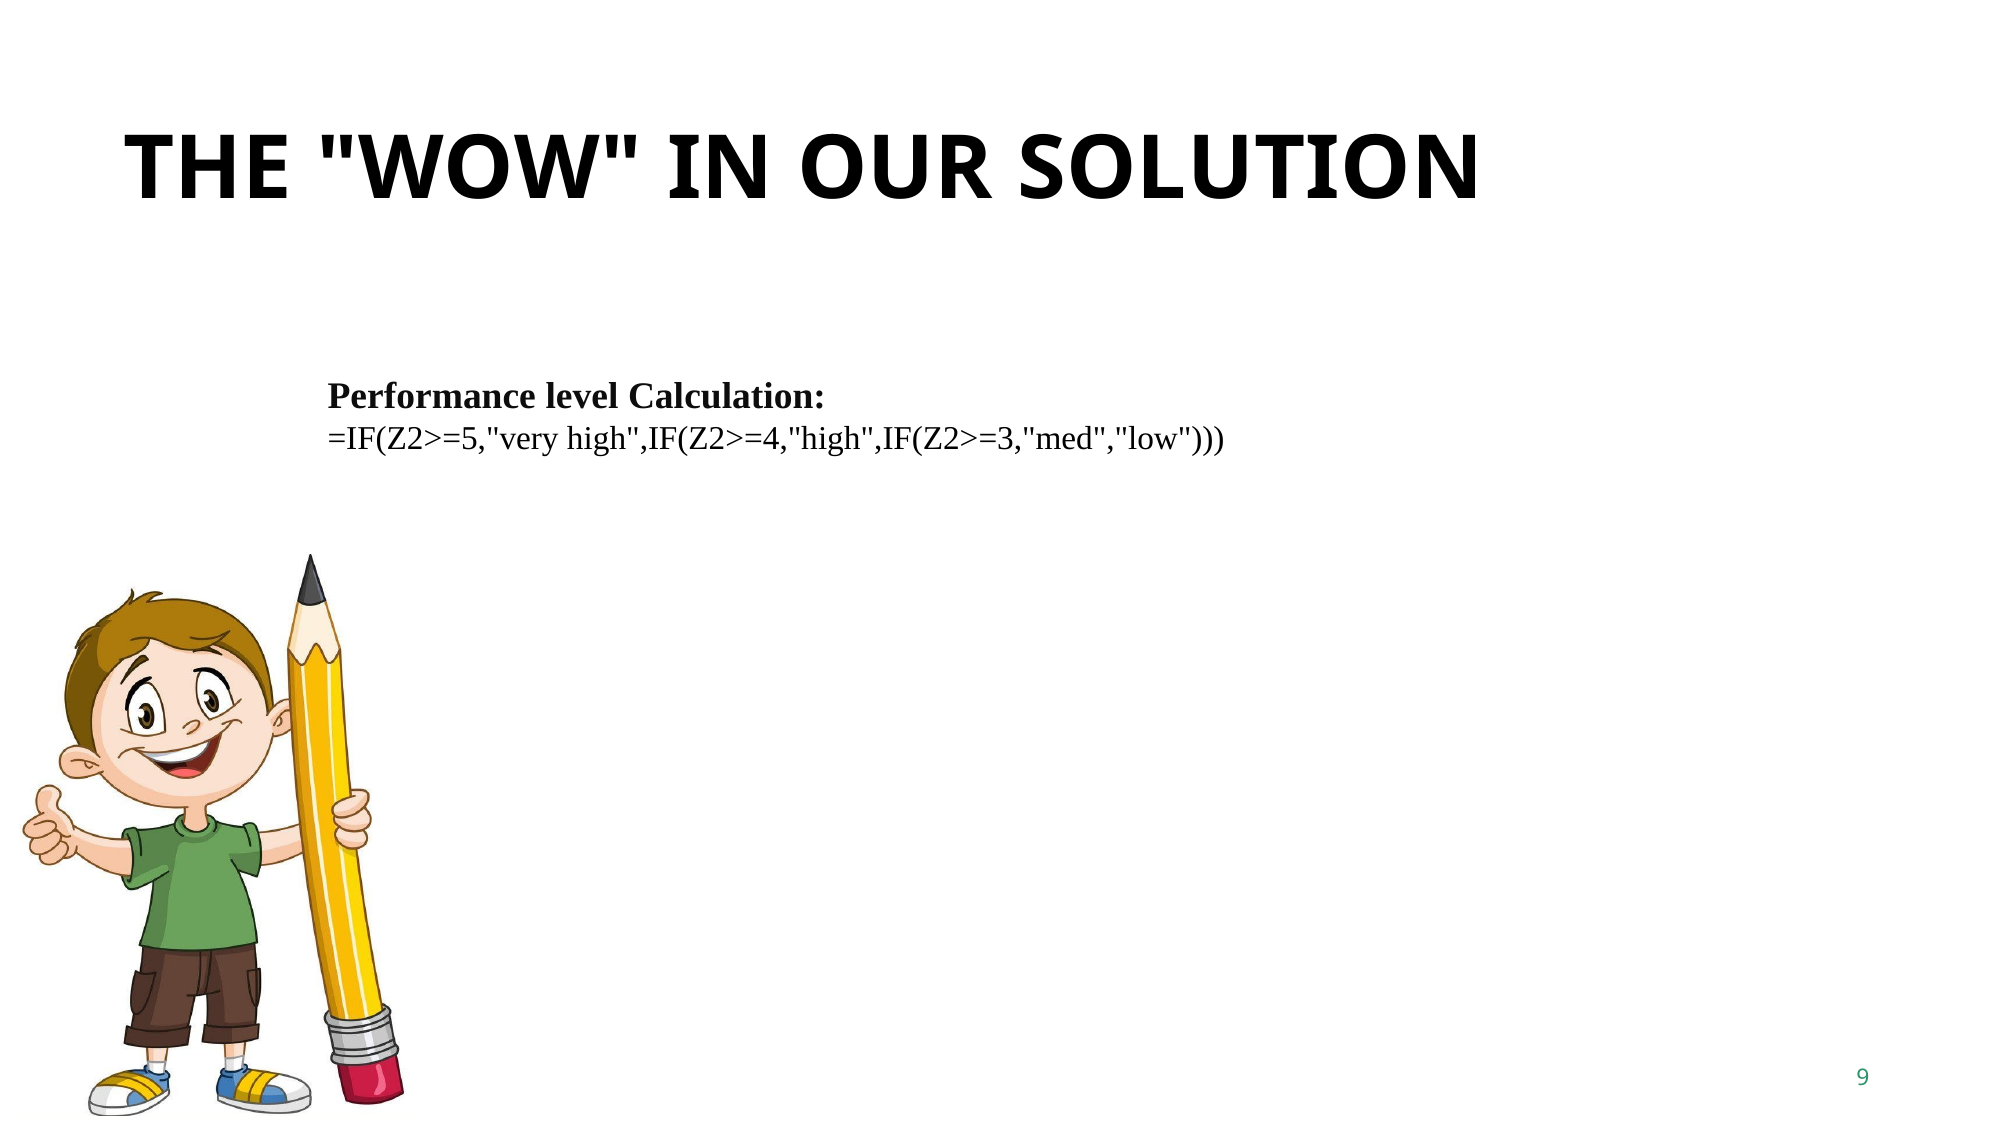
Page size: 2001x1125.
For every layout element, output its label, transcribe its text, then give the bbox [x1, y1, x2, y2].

text_box 9 [1849, 1061, 1888, 1094]
text_box Performance level Calculation: =IF(Z2>=5,"very high",IF(Z2>=4,"high",IF(Z2>=3,"med","low"))) [312, 341, 1713, 465]
title THE "WOW" IN OUR SOLUTION [121, 107, 1513, 218]
picture [10, 554, 416, 1116]
